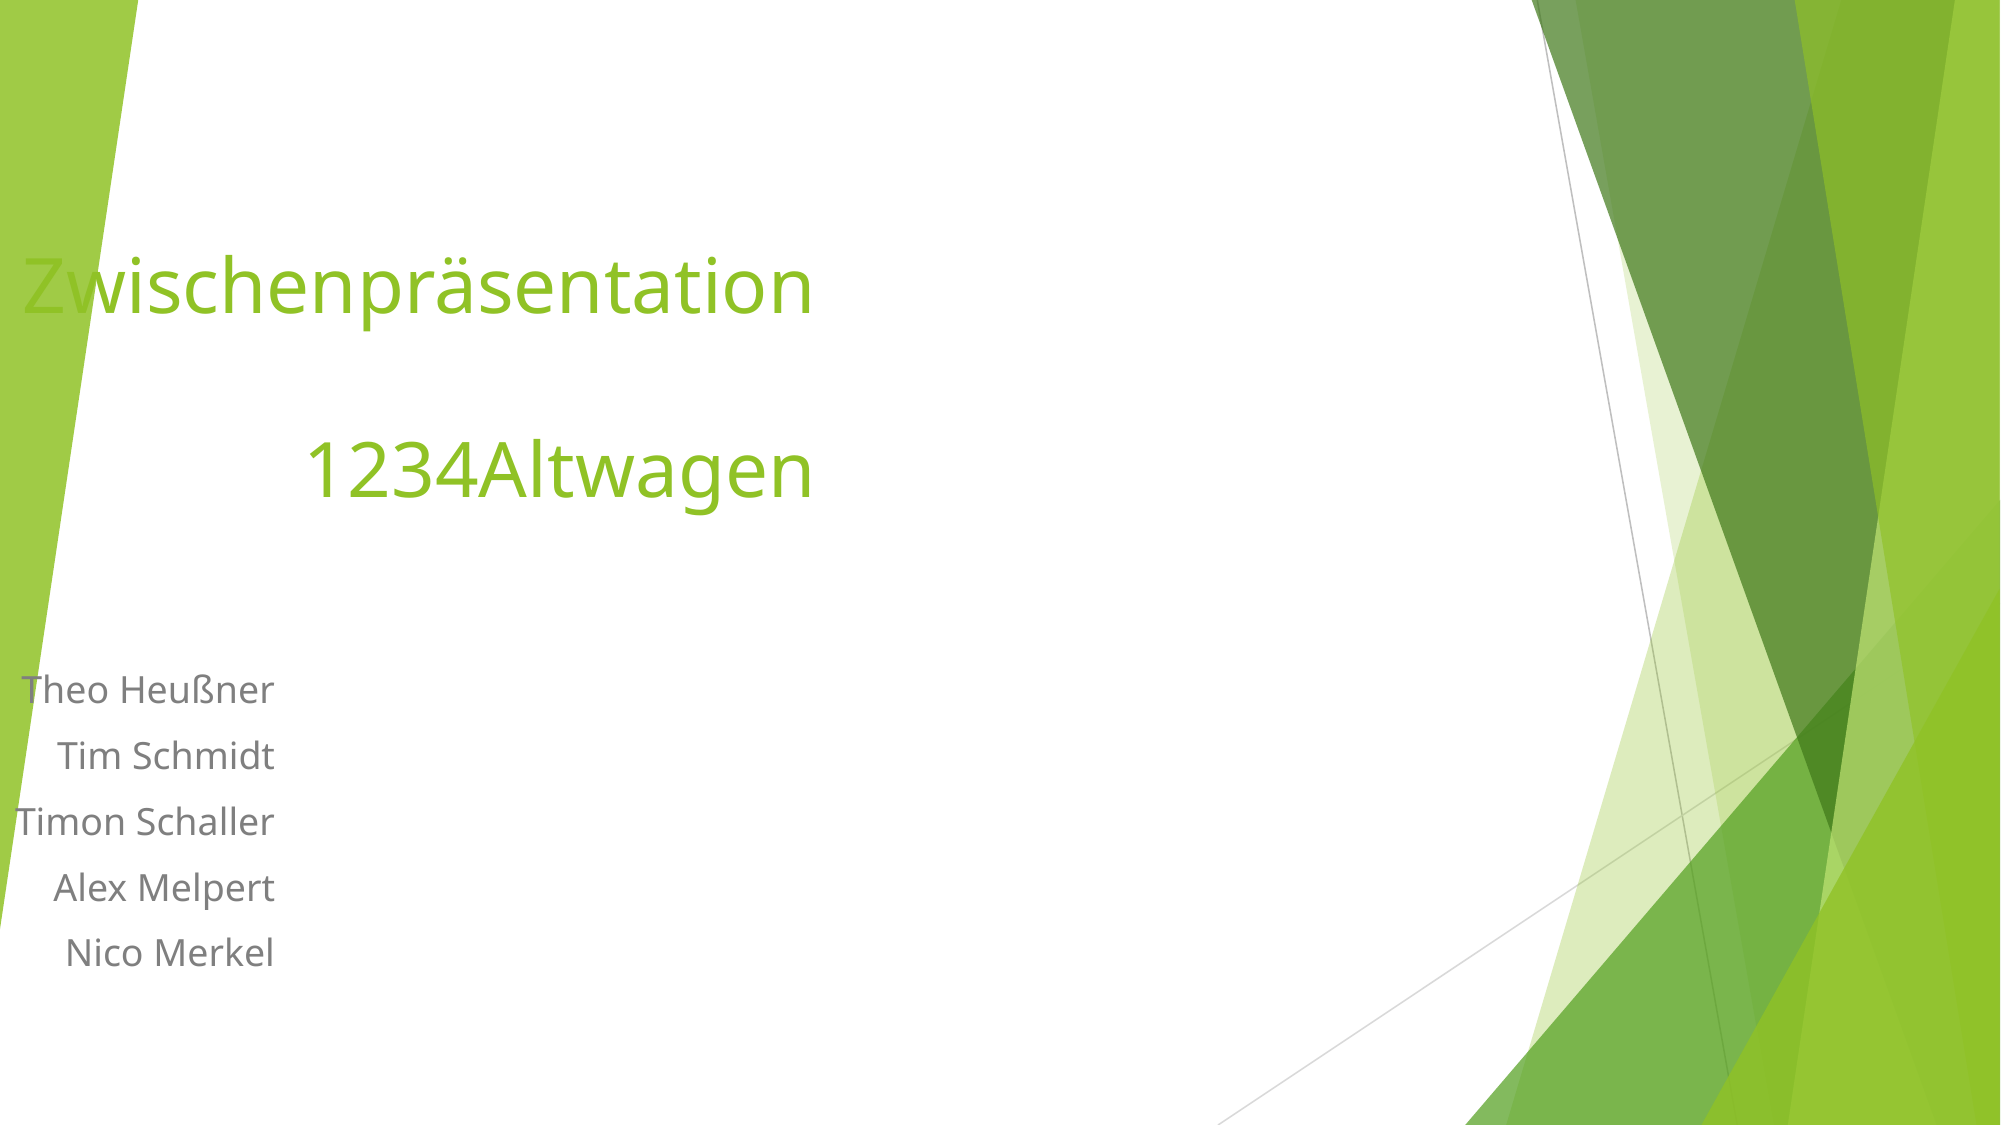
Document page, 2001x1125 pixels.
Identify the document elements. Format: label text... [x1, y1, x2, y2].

subtitle Theo Heußner Tim Schmidt Timon Schaller Alex Melpert Nico Merkel [0, 658, 1501, 1016]
title Zwischenpräsentation 1234Altwagen [7, 226, 1508, 520]
